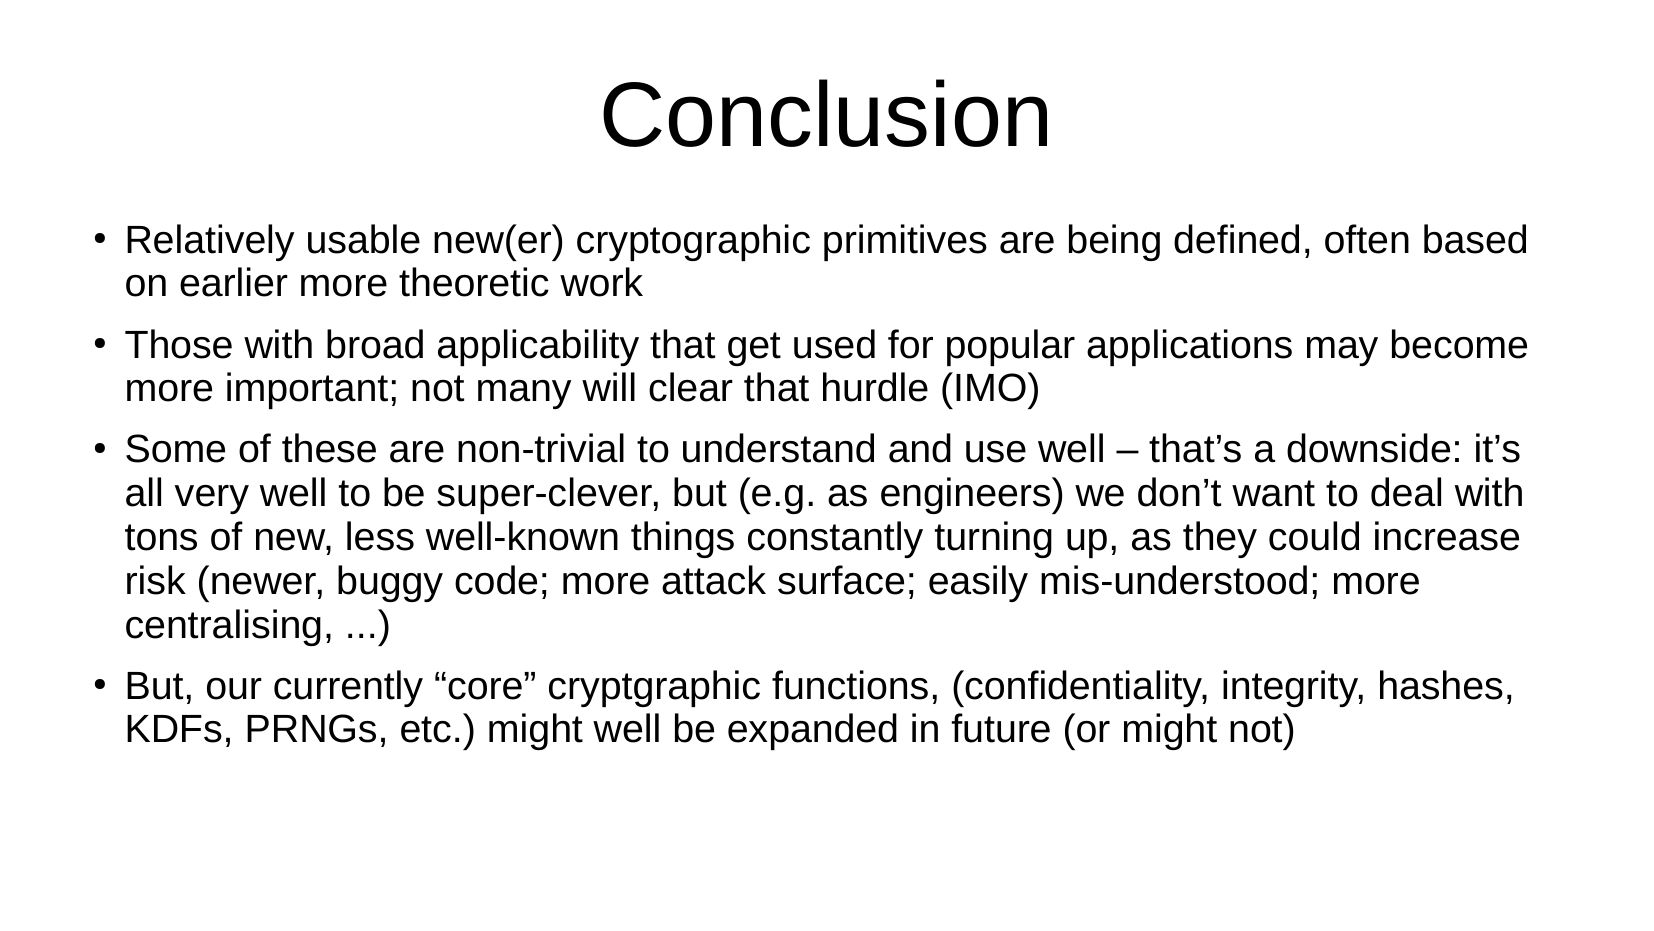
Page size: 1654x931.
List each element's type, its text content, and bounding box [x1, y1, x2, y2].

title Conclusion [82, 37, 1571, 193]
list Relatively usable new(er) cryptographic primitives are being defined, often based on earlier more theoretic work Those with broad applicability that get used for popular applications may become more important; not many will clear that hurdle (IMO) Some of these are non-trivial to understand and use well – that’s a downside: it’s all very well to be super-clever, but (e.g. as engineers) we don’t want to deal with tons of new, less well-known things constantly turning up, as they could increase risk (newer, buggy code; more attack surface; easily mis-understood; more centralising, ...) But, our currently “core” cryptgraphic functions, (confidentiality, integrity, hashes, KDFs, PRNGs, etc.) might well be expanded in future (or might not) [82, 217, 1571, 758]
